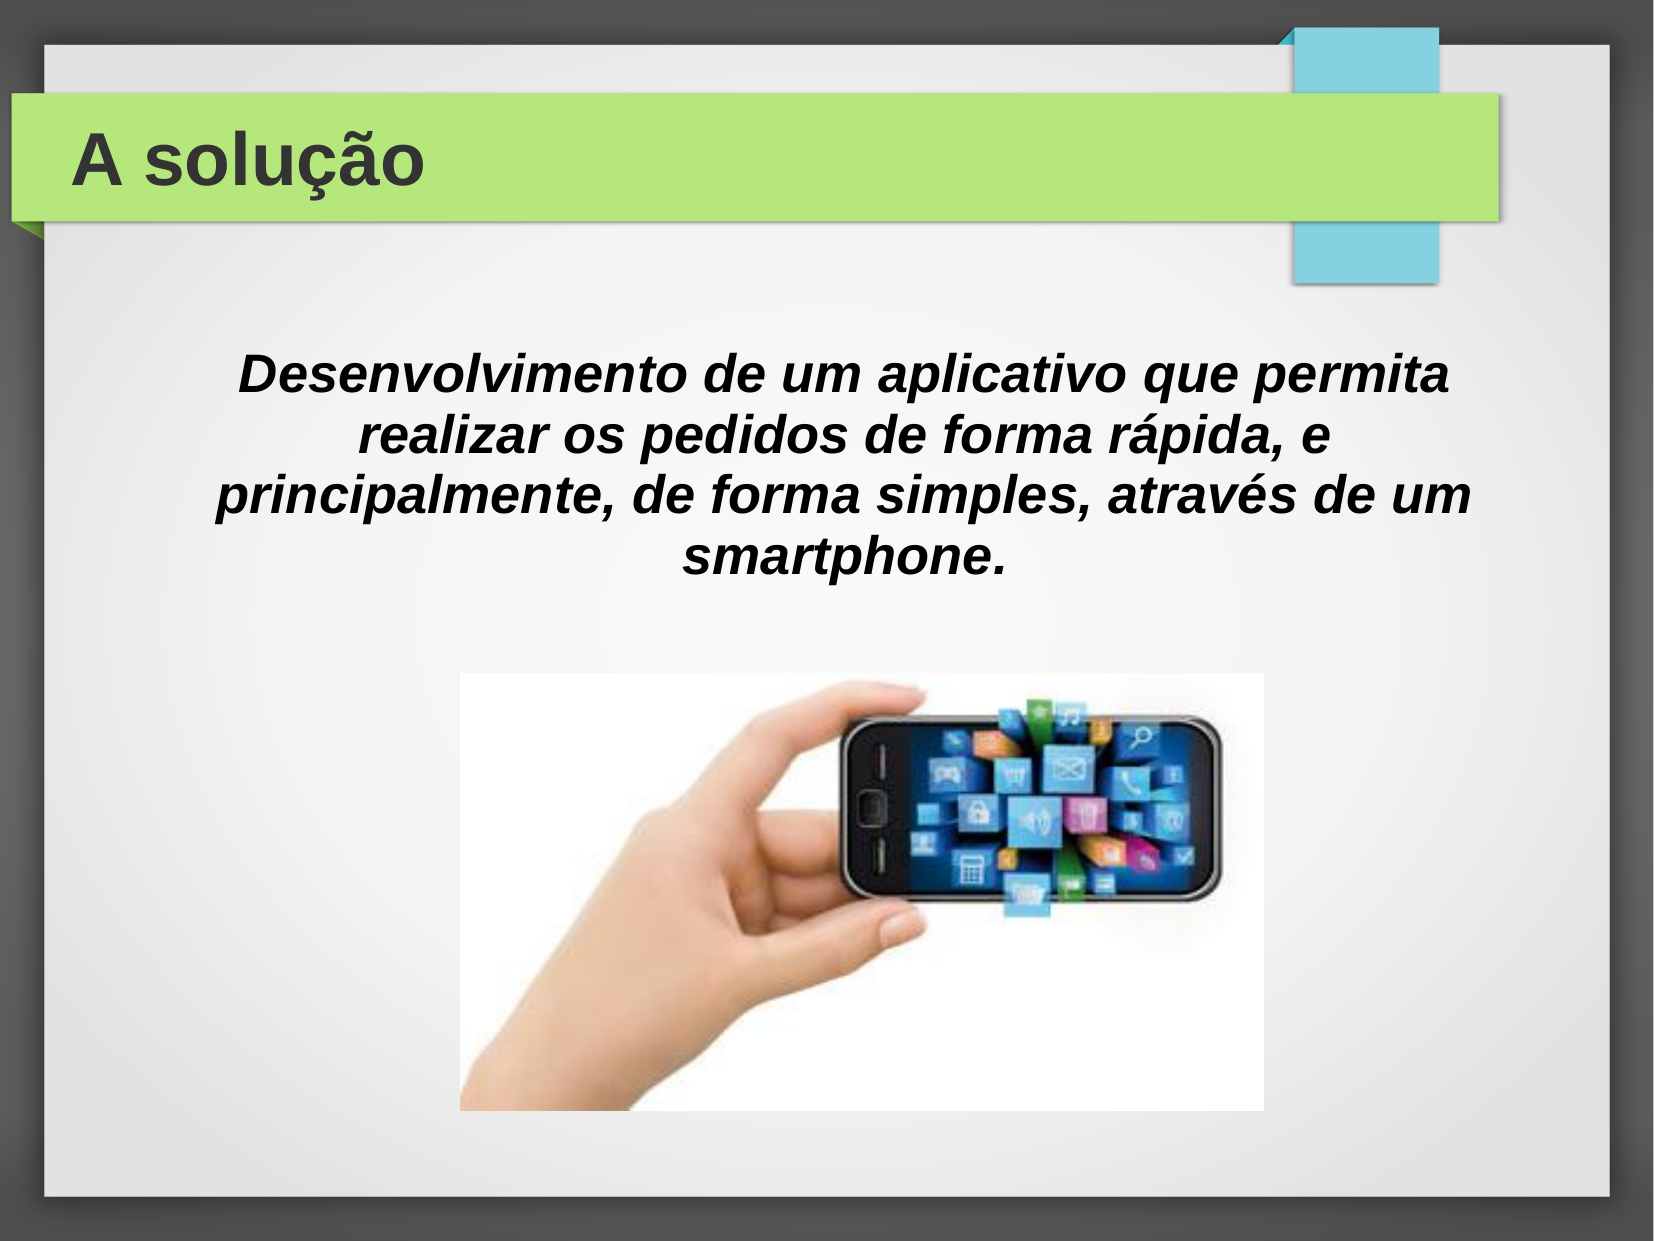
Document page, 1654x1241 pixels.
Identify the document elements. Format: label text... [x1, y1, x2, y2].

picture [0, 0, 1654, 1241]
list Desenvolvimento de um aplicativo que permita realizar os pedidos de forma rápida, e principalmente, de forma simples, através de um smartphone. [82, 343, 1538, 687]
title A solução [70, 106, 1229, 213]
